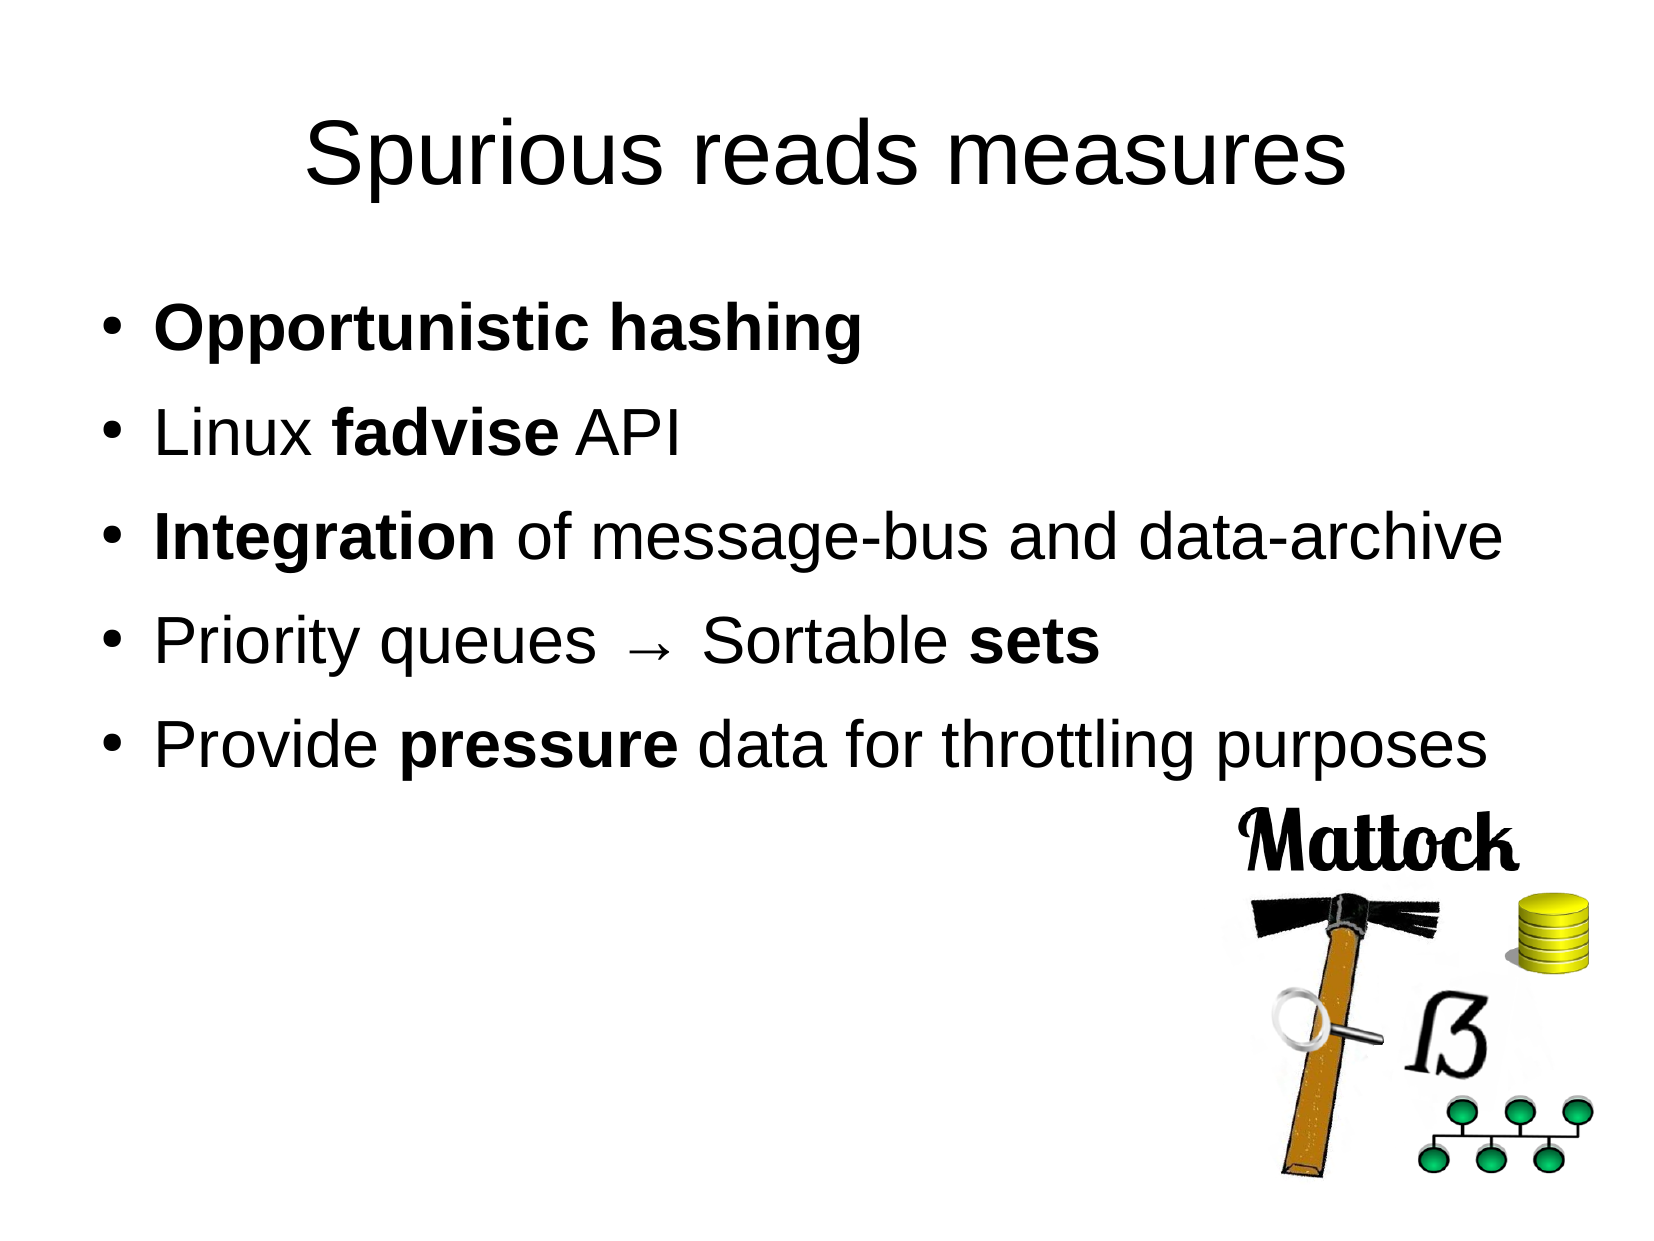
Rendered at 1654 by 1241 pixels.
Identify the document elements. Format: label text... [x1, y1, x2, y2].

list Opportunistic hashing Linux fadvise API Integration of message-bus and data-archive Priority queues → Sortable sets Provide pressure data for throttling purposes [82, 290, 1571, 1010]
picture [1200, 785, 1610, 1186]
title Spurious reads measures [82, 49, 1571, 257]
